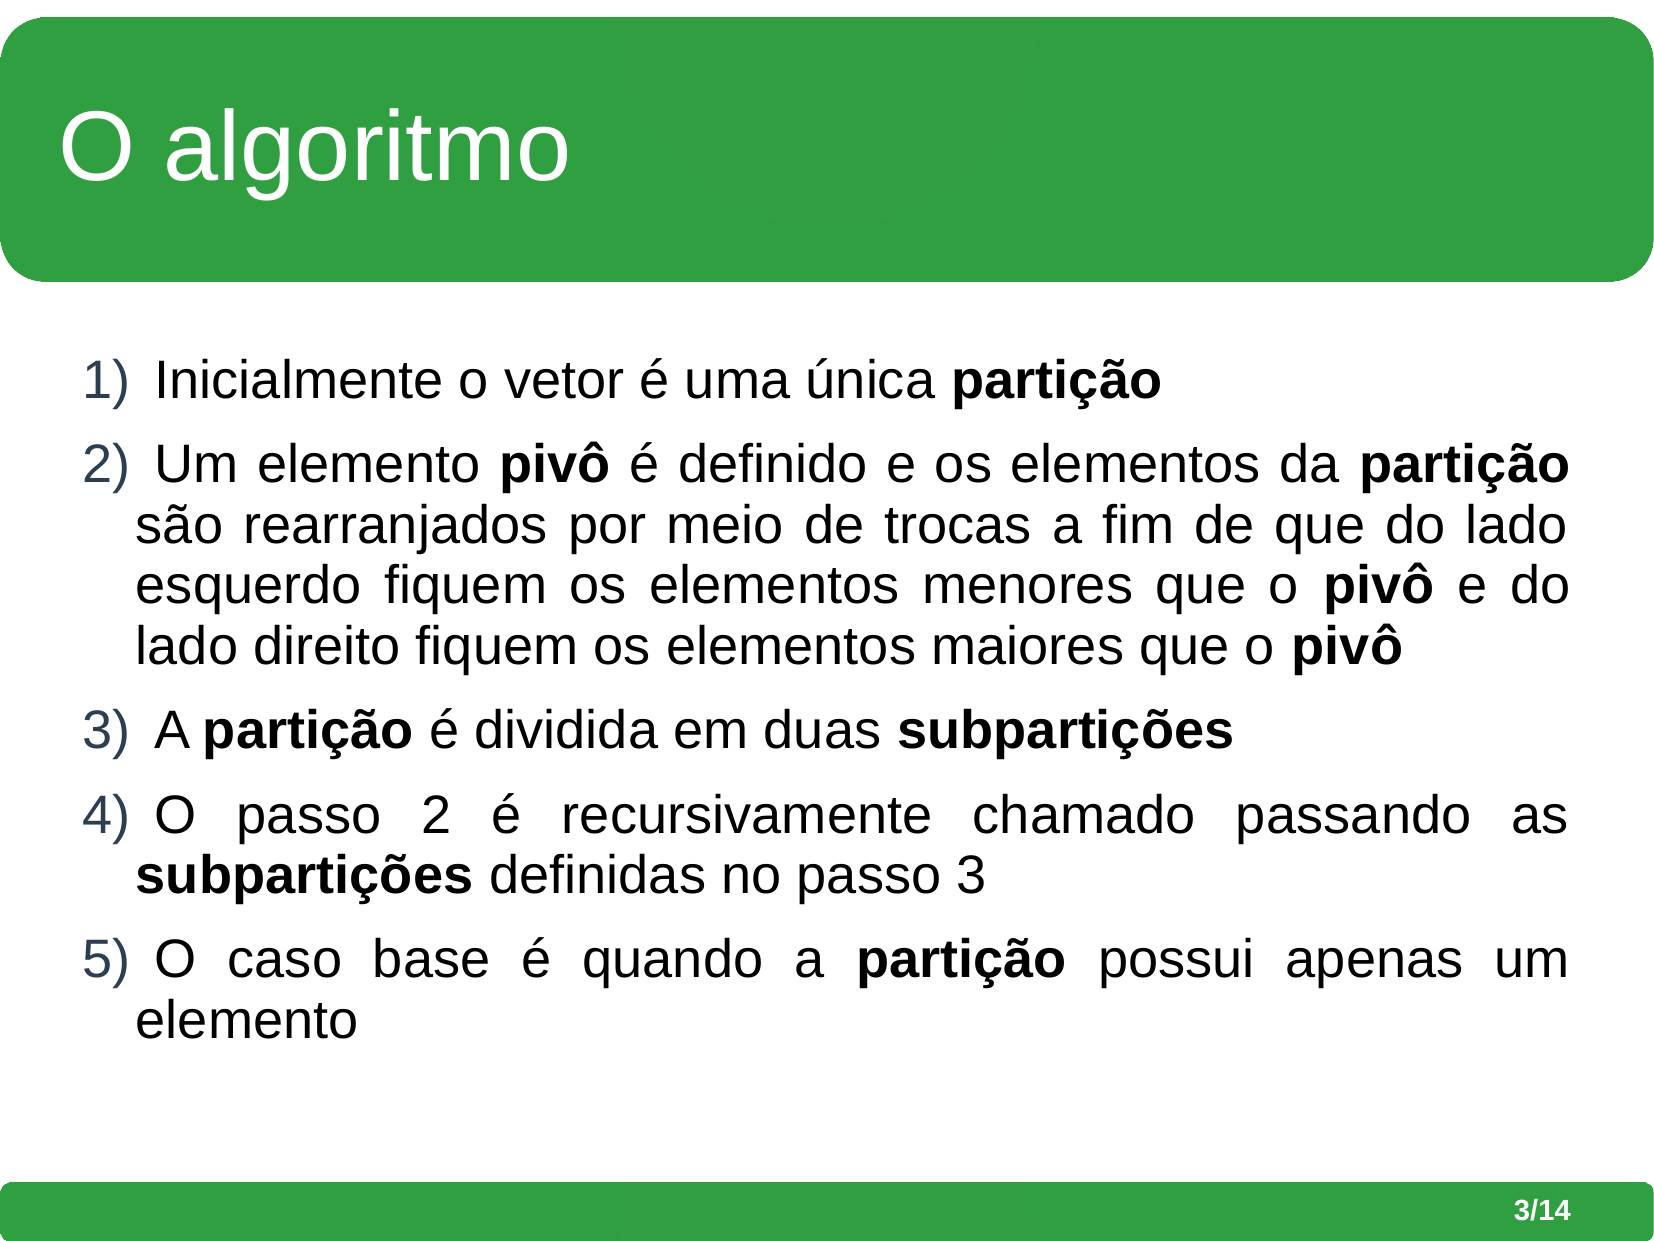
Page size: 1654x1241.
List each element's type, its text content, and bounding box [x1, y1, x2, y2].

title O algoritmo [59, 74, 1595, 218]
list Inicialmente o vetor é uma única partição Um elemento pivô é definido e os elementos da partição são rearranjados por meio de trocas a fim de que do lado esquerdo fiquem os elementos menores que o pivô e do lado direito fiquem os elementos maiores que o pivô A partição é dividida em duas subpartições O passo 2 é recursivamente chamado passando as subpartições definidas no passo 3 O caso base é quando a partição possui apenas um elemento [82, 349, 1571, 1069]
